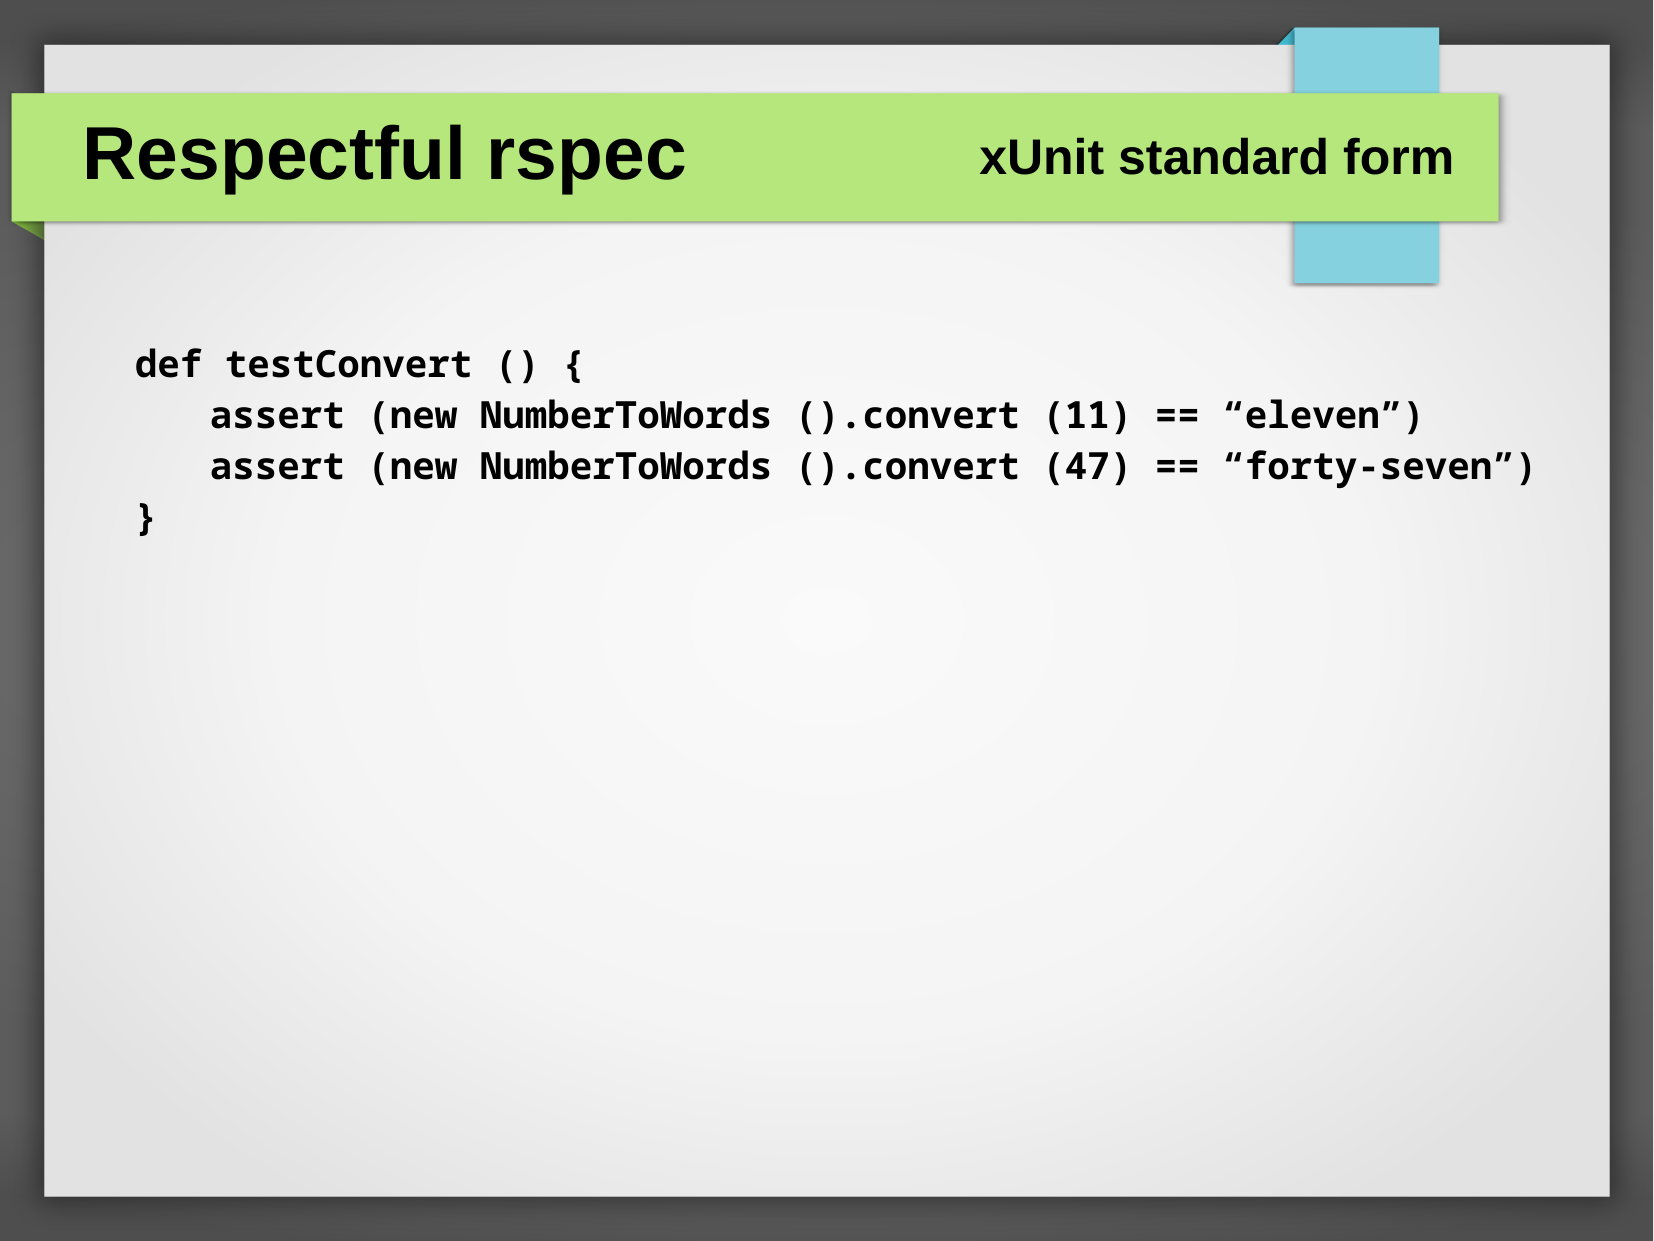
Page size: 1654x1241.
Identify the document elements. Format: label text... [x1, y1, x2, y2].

picture [0, 0, 1654, 1241]
title Respectful rspec [82, 94, 705, 213]
title xUnit standard form [869, 97, 1455, 216]
text_box def testConvert () { assert (new NumberToWords ().convert (11) == “eleven”) assert (new NumberToWords ().convert (47) == “forty-seven”) } [119, 330, 1561, 838]
